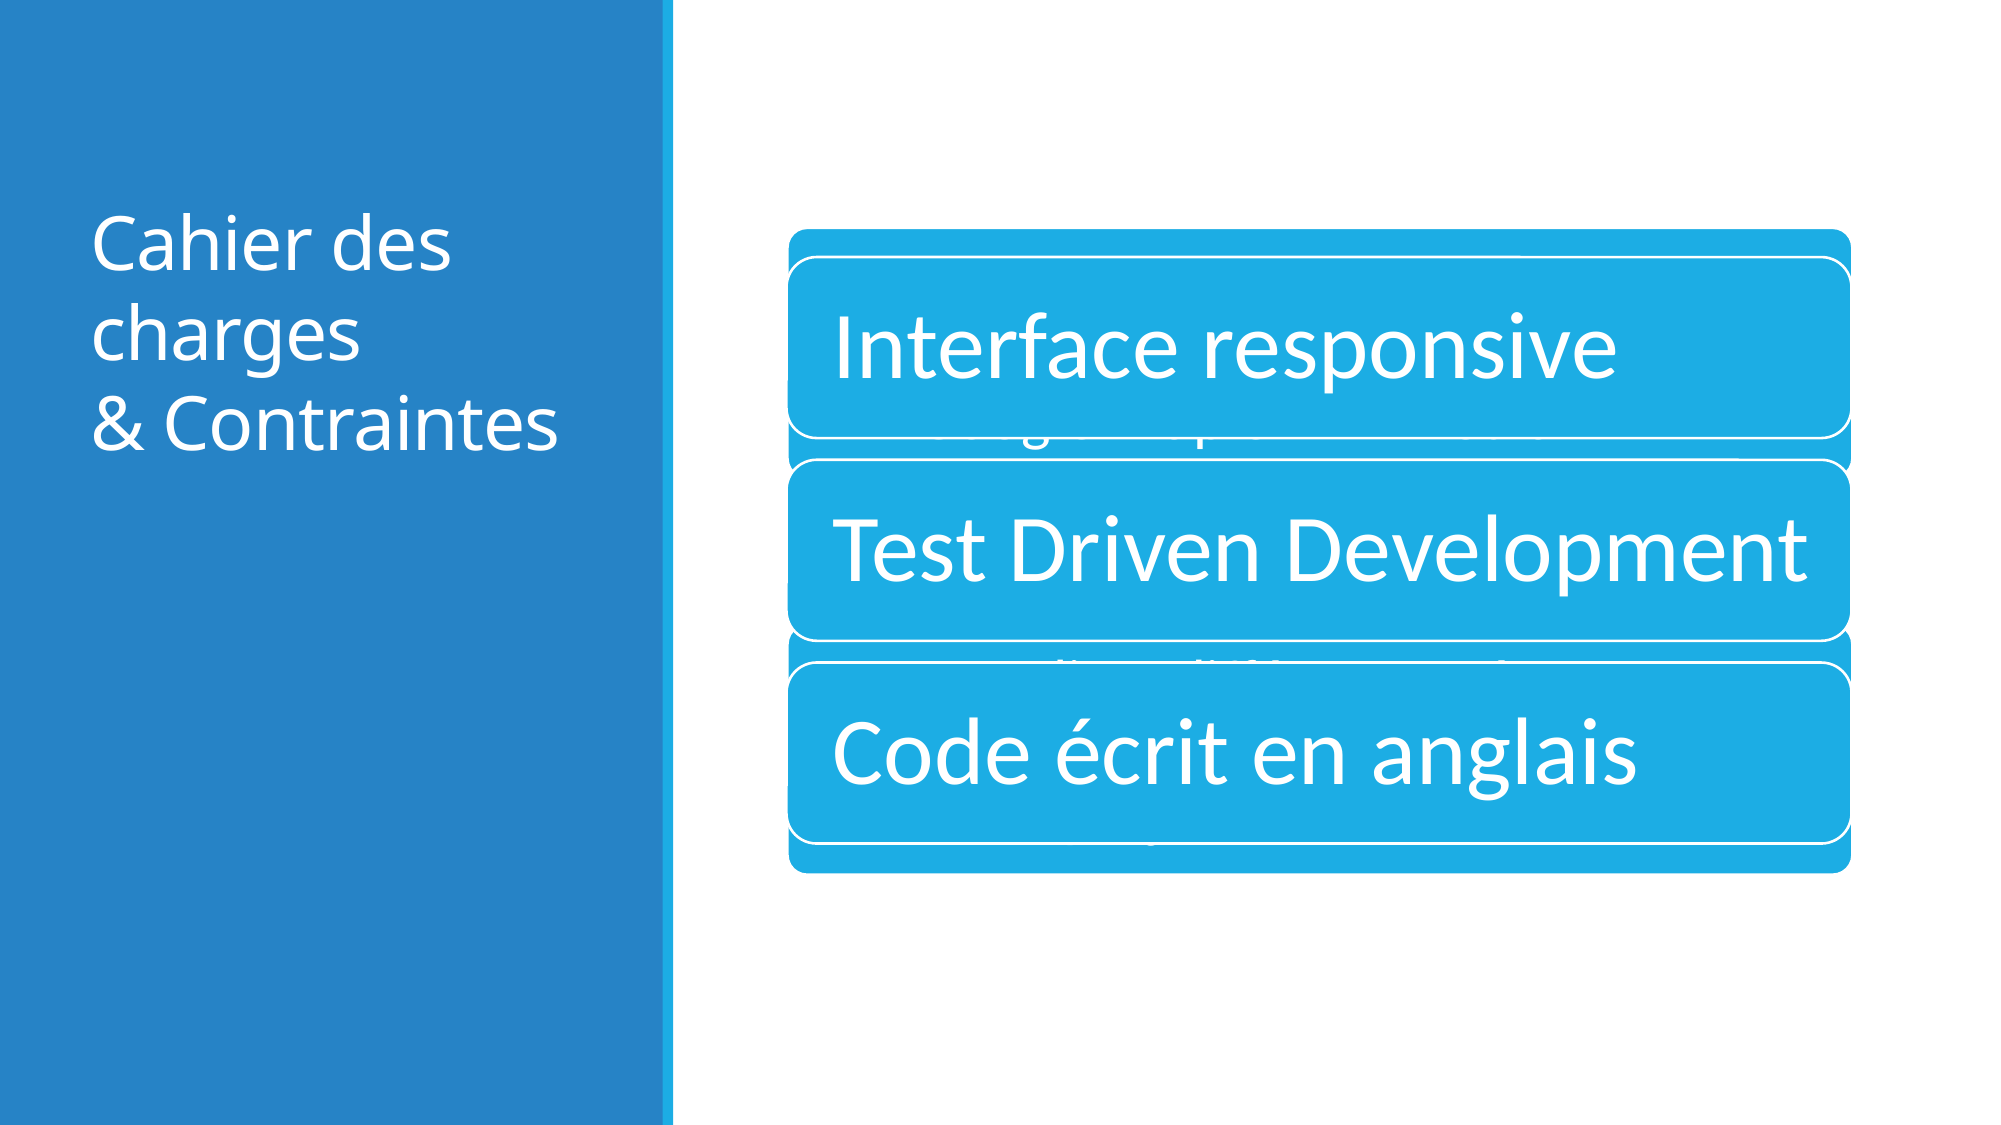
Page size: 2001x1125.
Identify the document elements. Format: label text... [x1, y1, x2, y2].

text_box Interraction en AJAX [787, 227, 1853, 330]
text_box API Google Map & API Media Wiki [787, 376, 1853, 472]
text_box Coeur du projet : Microframework Flask [787, 773, 1853, 875]
title Cahier des charges & Contraintes [75, 97, 600, 473]
text_box Personnaliser différentes réponses [787, 629, 1853, 727]
text_box Test Driven Development [786, 459, 1852, 641]
text_box Code écrit en anglais [786, 662, 1852, 844]
text_box Interface responsive [786, 257, 1852, 439]
